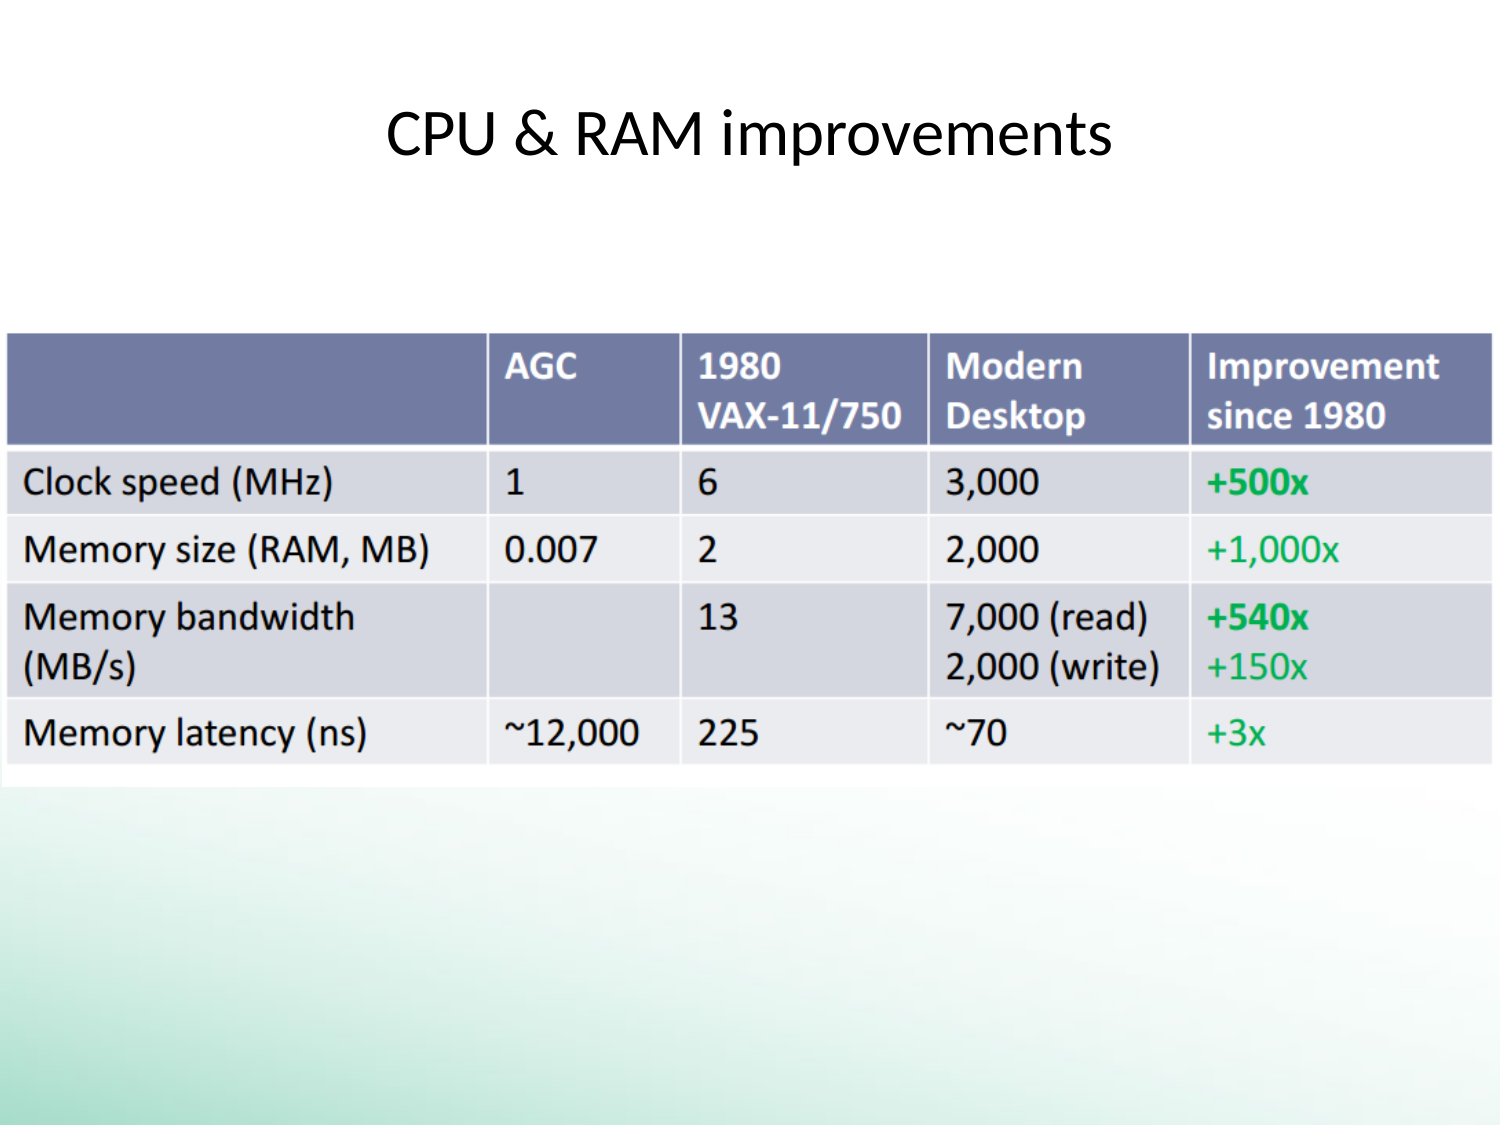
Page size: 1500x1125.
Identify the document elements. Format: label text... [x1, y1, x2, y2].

title CPU & RAM improvements [75, 45, 1425, 233]
picture [0, 0, 1500, 1125]
